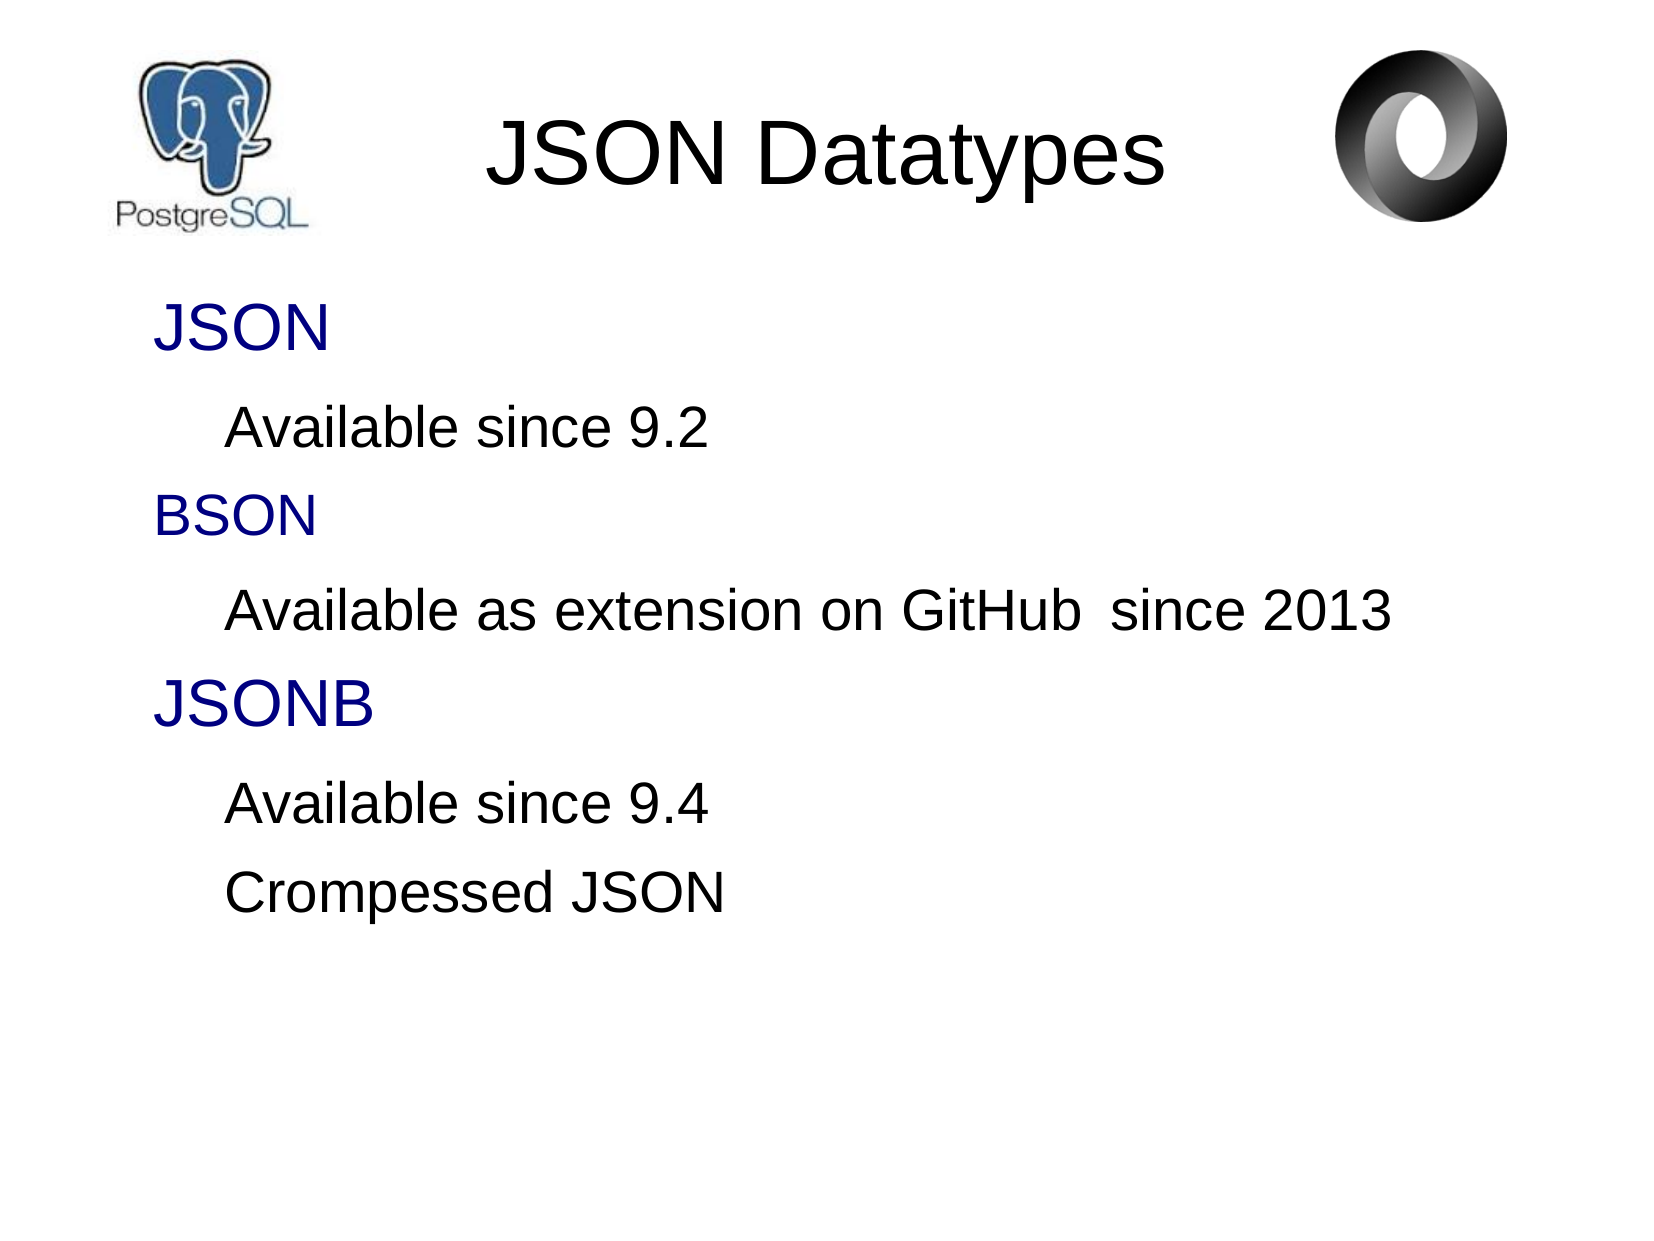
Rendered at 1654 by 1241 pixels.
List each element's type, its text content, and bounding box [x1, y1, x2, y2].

picture [1335, 50, 1507, 222]
picture [58, 50, 356, 236]
list JSON Available since 9.2 BSON Available as extension on GitHub since 2013 JSONB Available since 9.4 Crompessed JSON [82, 290, 1538, 1010]
title JSON Datatypes [82, 49, 1571, 257]
